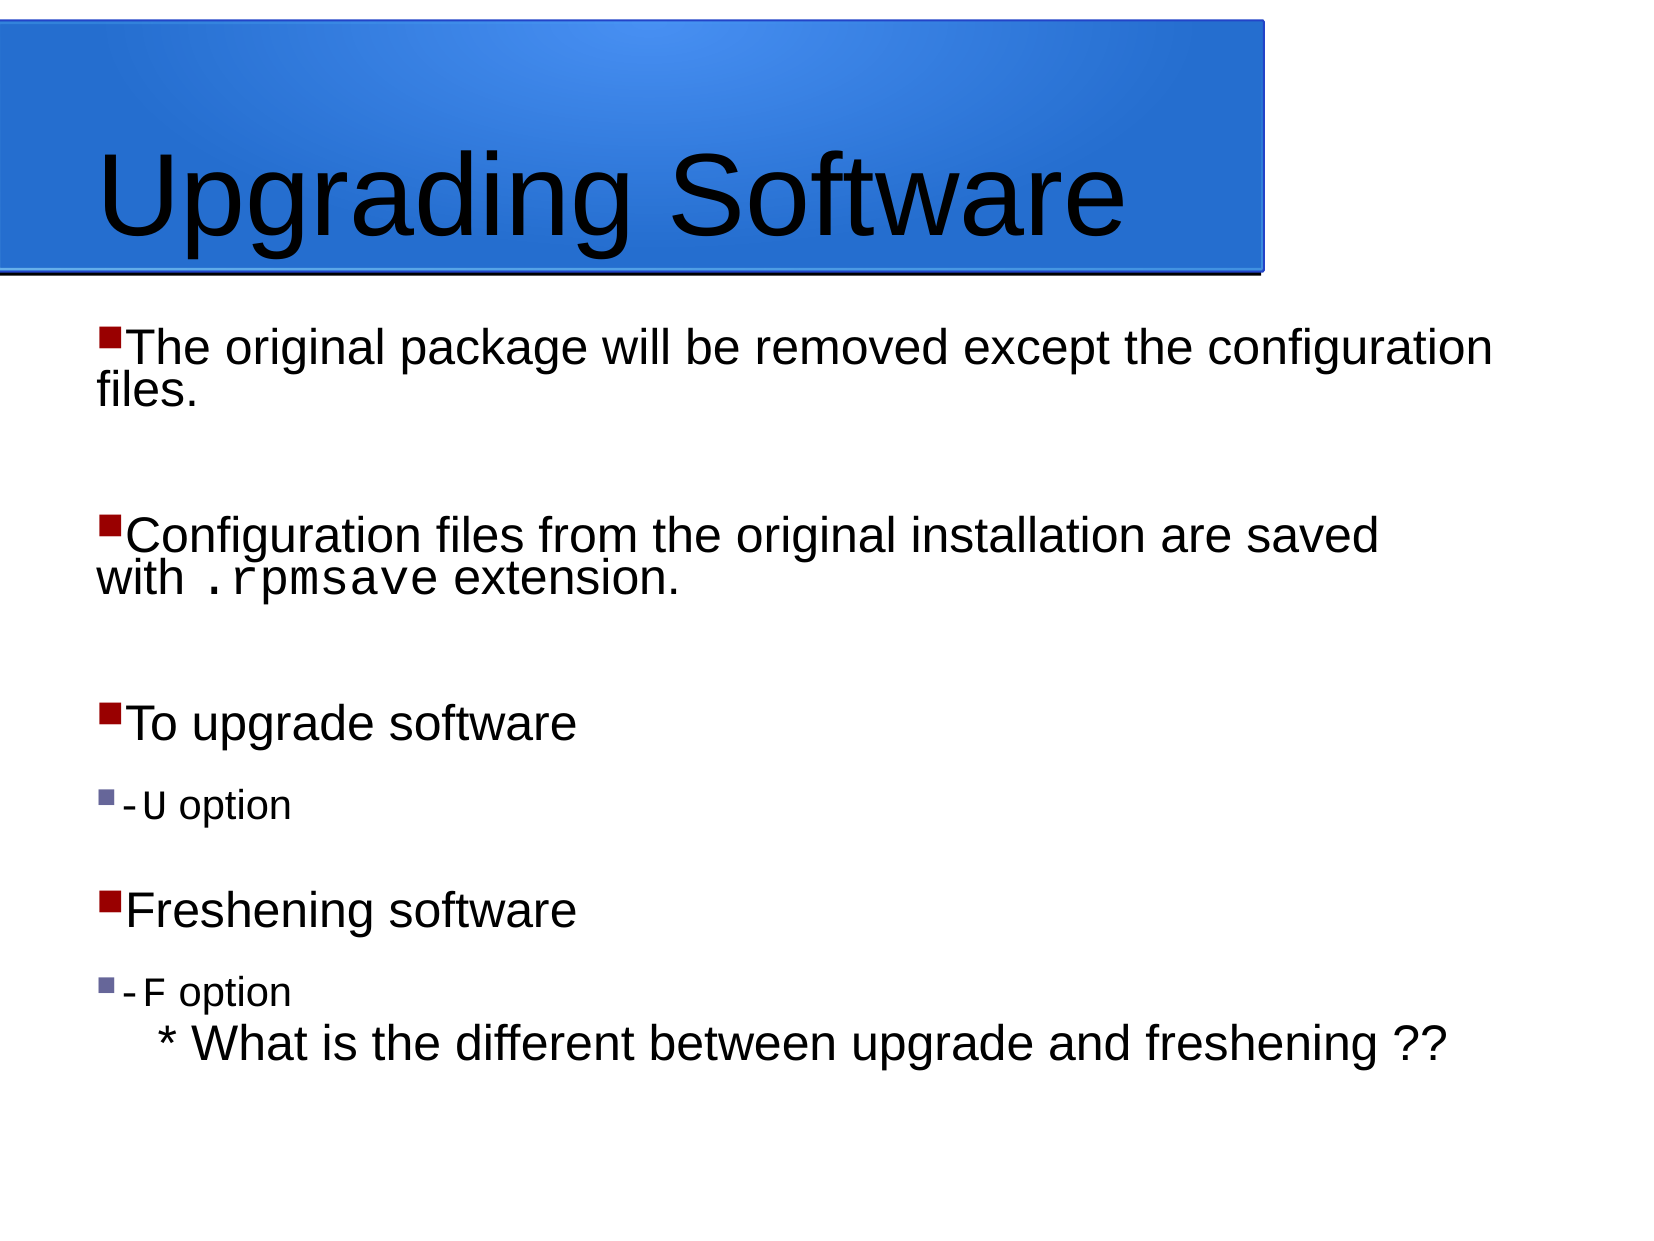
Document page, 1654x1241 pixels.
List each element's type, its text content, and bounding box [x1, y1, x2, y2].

list The original package will be removed except the configuration files. Configuration files from the original installation are saved with .rpmsave extension. To upgrade software -U option Freshening software -F option * What is the different between upgrade and freshening ?? [96, 330, 1571, 1206]
title Upgrading Software [96, 85, 1571, 293]
